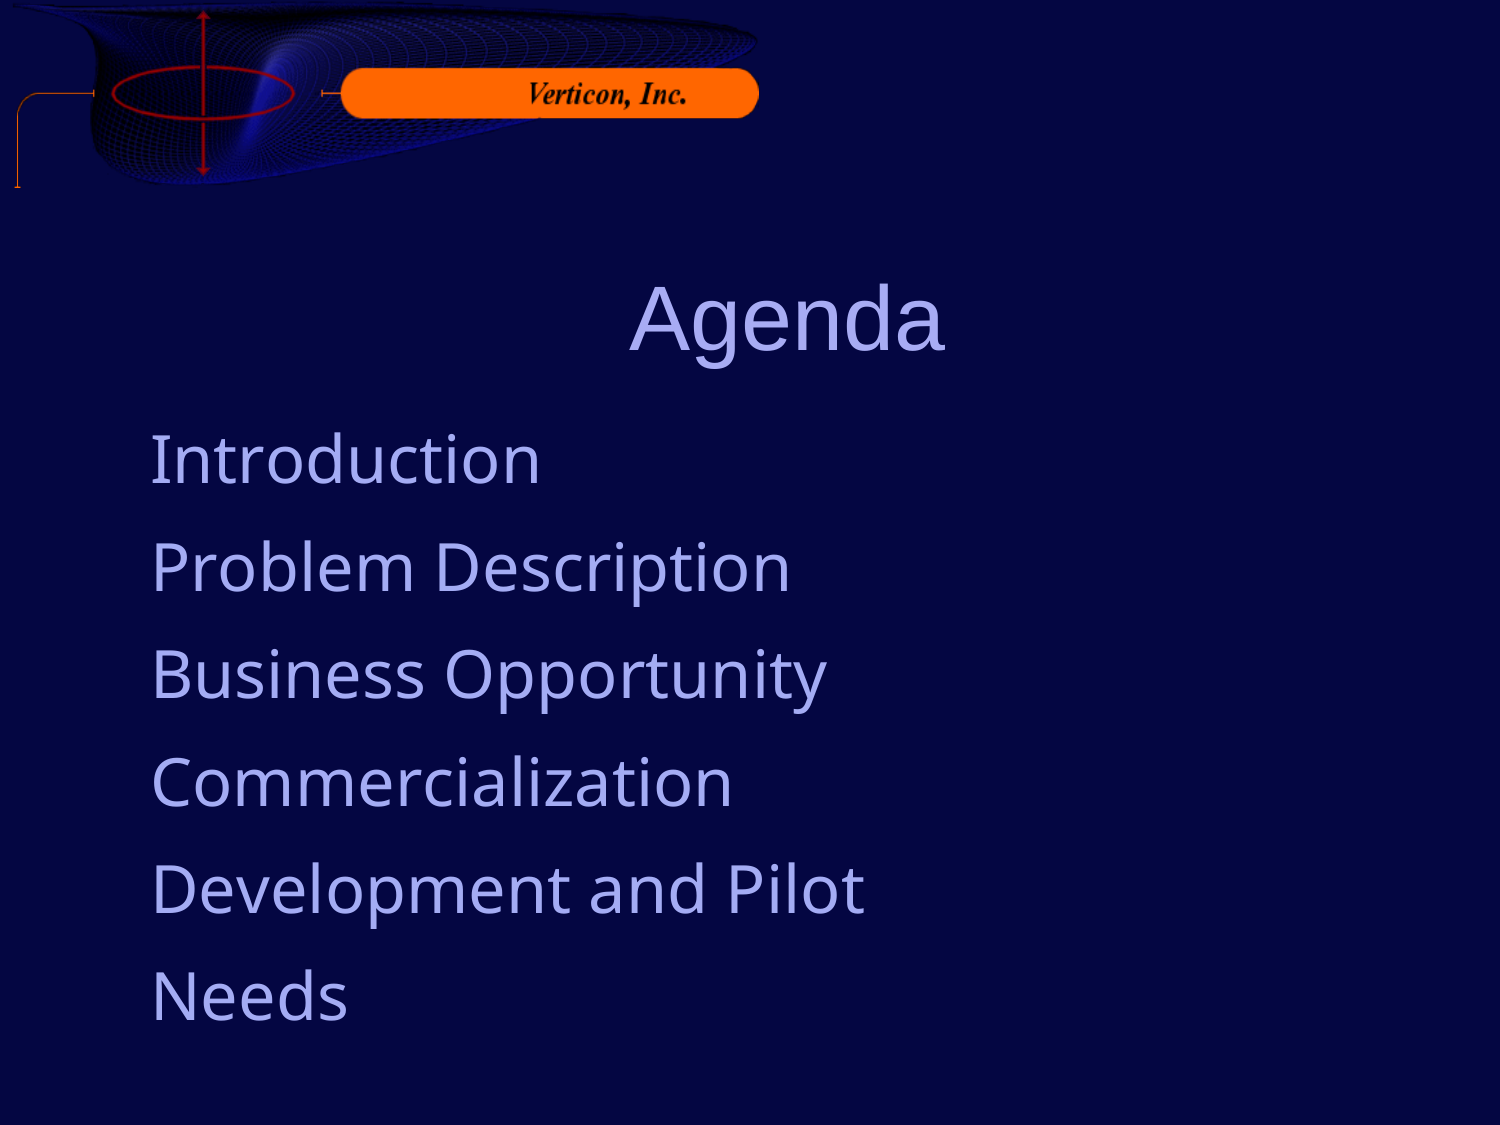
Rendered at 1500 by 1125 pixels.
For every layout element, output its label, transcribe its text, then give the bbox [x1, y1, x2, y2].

list Introduction Problem Description Business Opportunity Commercialization Development and Pilot Needs [150, 412, 1385, 1052]
picture [8, 0, 759, 188]
title Agenda [112, 224, 1463, 413]
